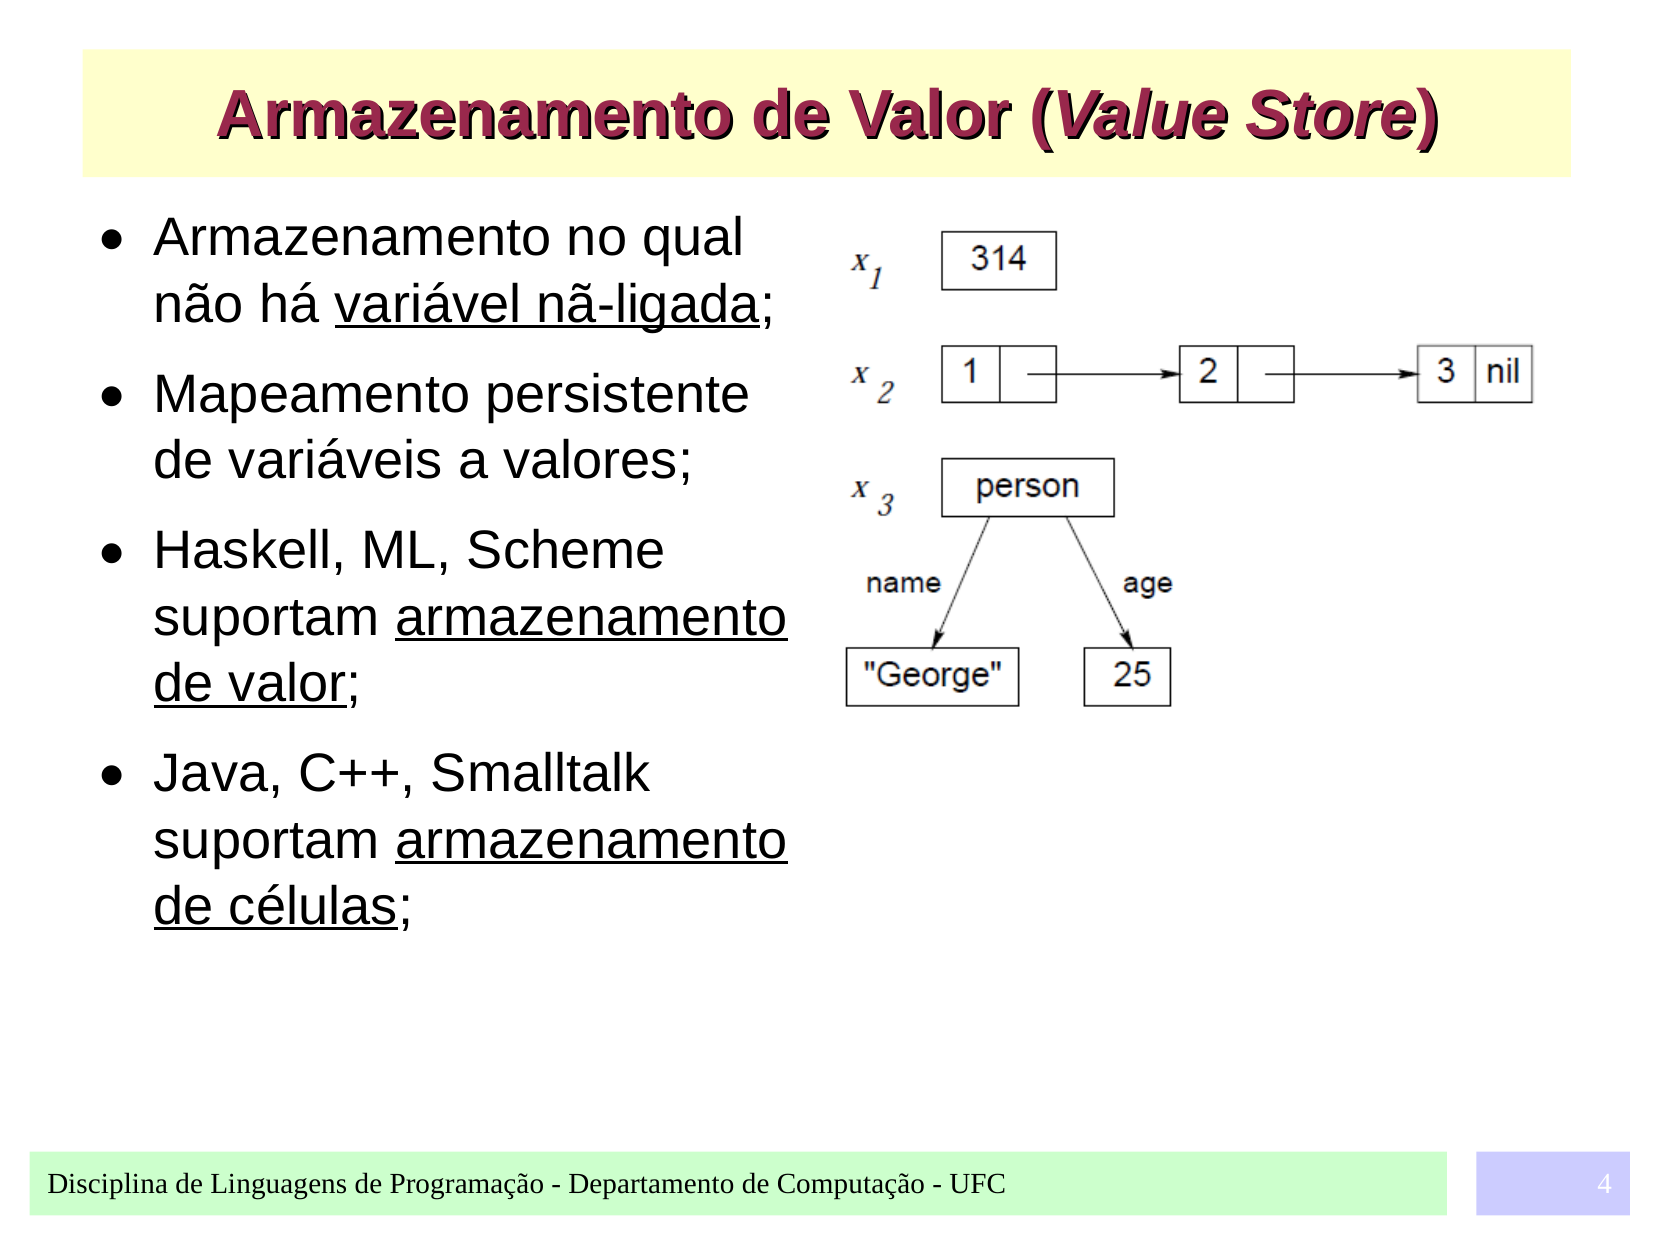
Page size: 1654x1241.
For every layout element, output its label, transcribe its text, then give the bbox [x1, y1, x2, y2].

picture [832, 211, 1536, 721]
title Armazenamento de Valor (Value Store) [82, 49, 1571, 178]
list Armazenamento no qual não há variável nã-ligada; Mapeamento persistente de variáveis a valores; Haskell, ML, Scheme suportam armazenamento de valor; Java, C++, Smalltalk suportam armazenamento de células; [82, 206, 809, 1109]
